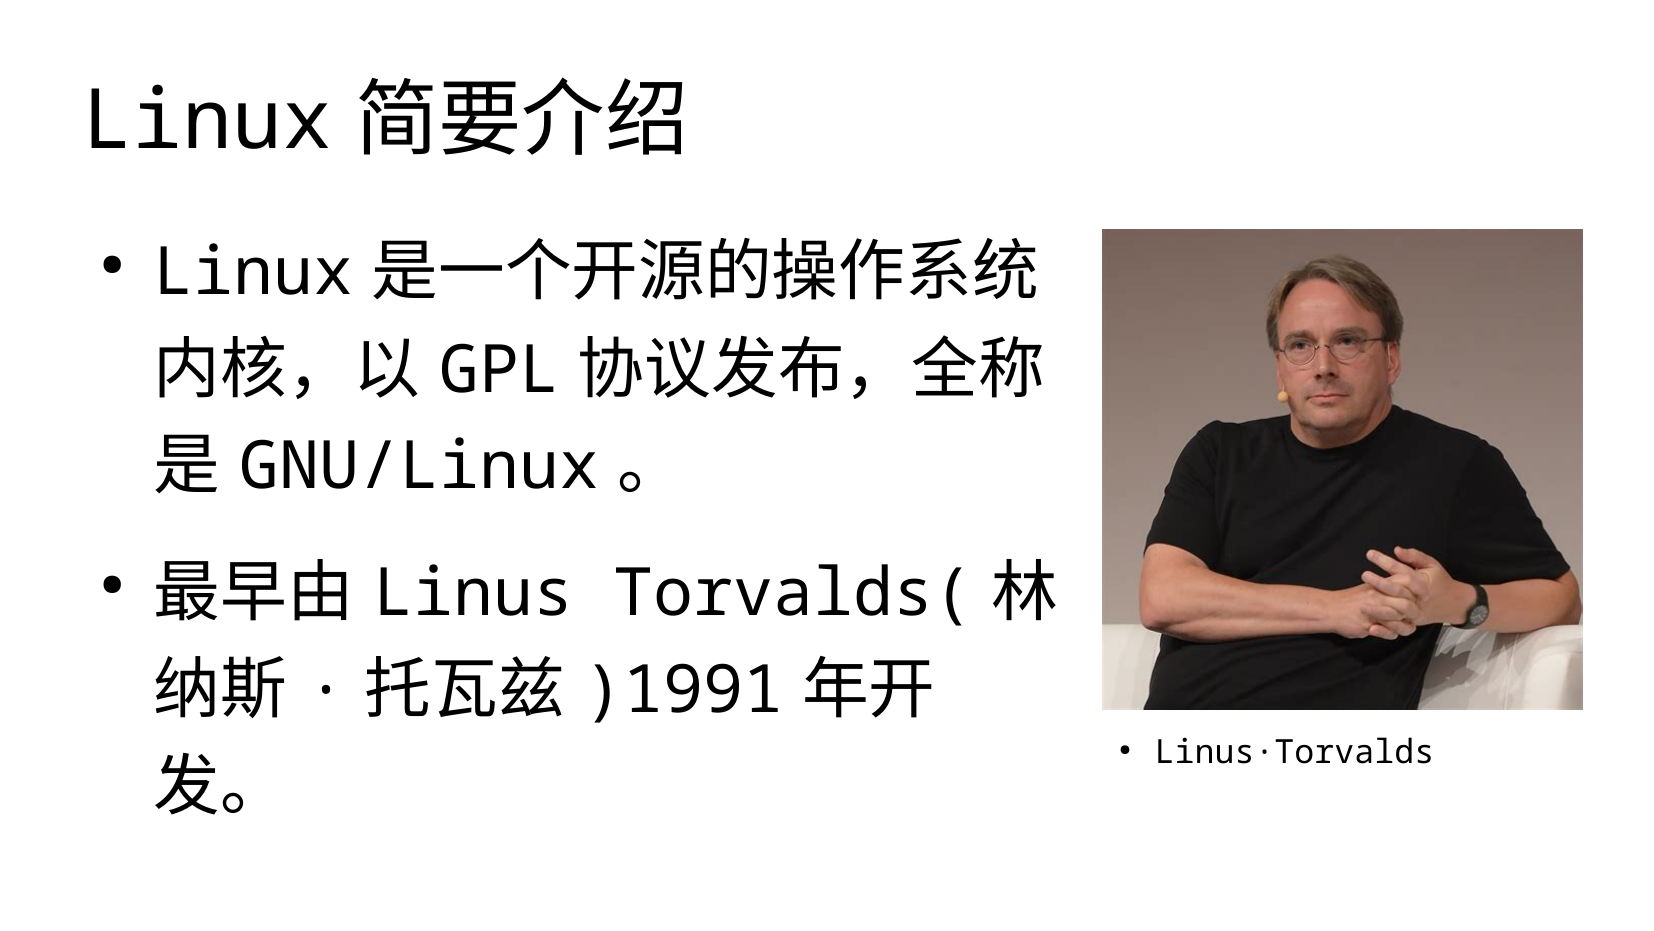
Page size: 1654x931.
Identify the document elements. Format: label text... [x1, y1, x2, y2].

text_box Linus·Torvalds [1104, 720, 1465, 780]
picture [1102, 229, 1583, 711]
title Linux简要介绍 [82, 37, 1571, 189]
list Linux是一个开源的操作系统内核，以GPL协议发布，全称是GNU/Linux。 最早由Linus Torvalds(林纳斯·托瓦兹)1991年开发。 [82, 217, 1063, 875]
